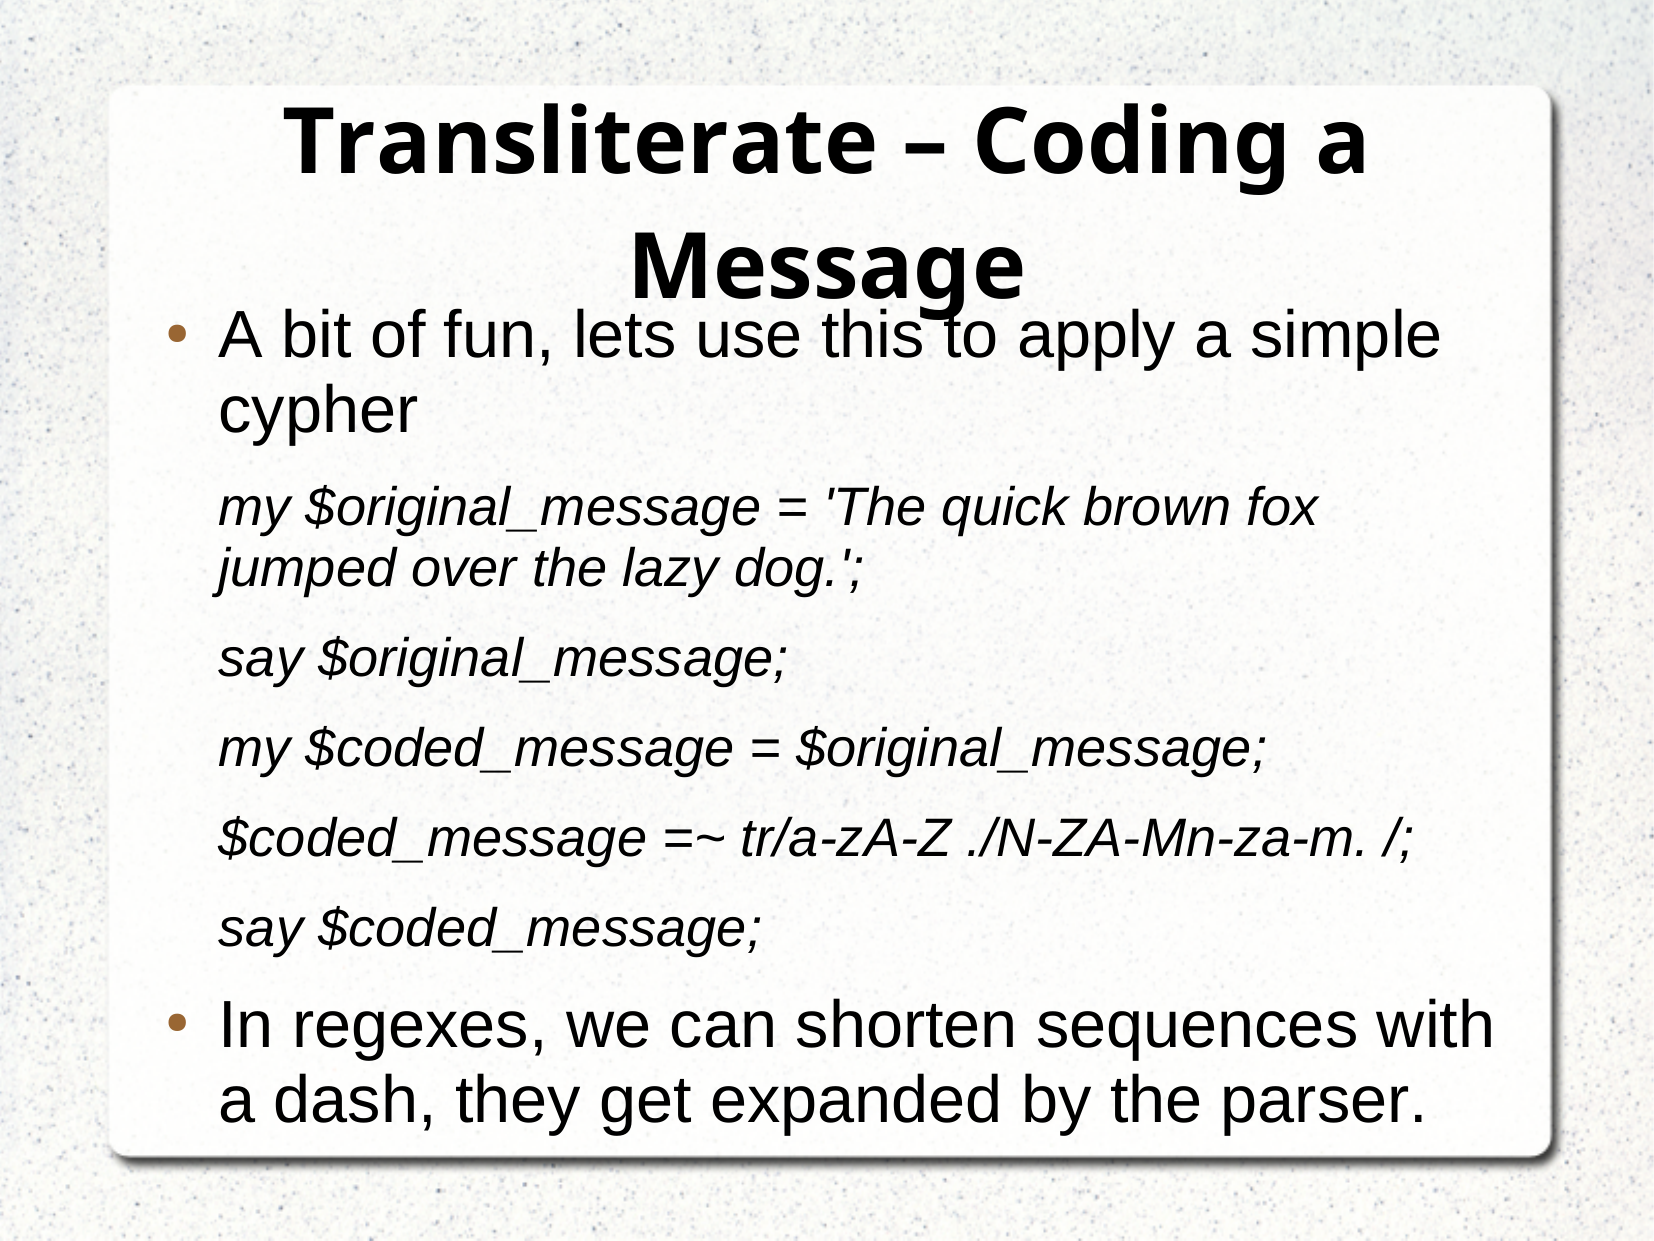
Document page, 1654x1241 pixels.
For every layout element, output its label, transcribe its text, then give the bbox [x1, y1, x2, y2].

title Transliterate – Coding a Message [118, 96, 1536, 304]
picture [0, 0, 1654, 1241]
list A bit of fun, lets use this to apply a simple cypher my $original_message = 'The quick brown fox jumped over the lazy dog.'; say $original_message; my $coded_message = $original_message; $coded_message =~ tr/a-zA-Z ./N-ZA-Mn-za-m. /; say $coded_message; In regexes, we can shorten sequences with a dash, they get expanded by the parser. [147, 297, 1506, 1137]
